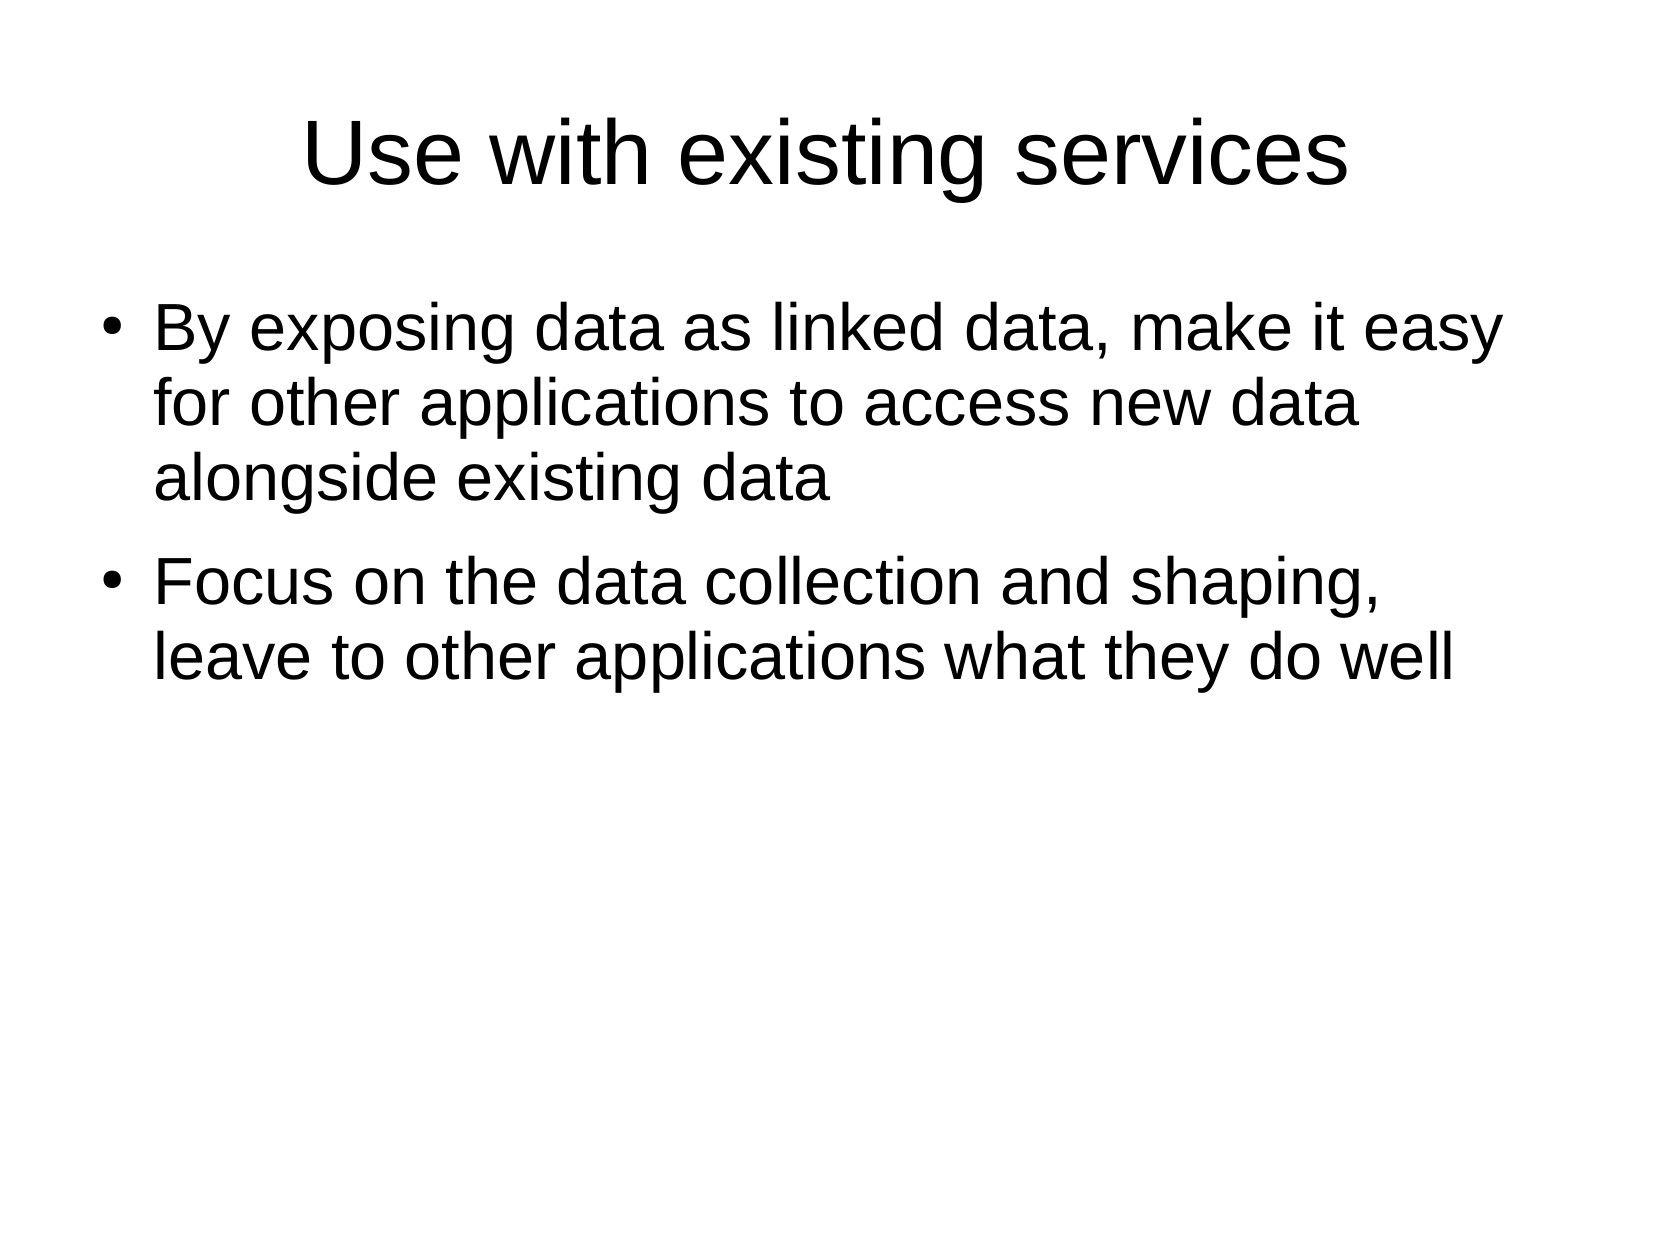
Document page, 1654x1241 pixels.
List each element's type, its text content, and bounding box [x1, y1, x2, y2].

title Use with existing services [82, 49, 1571, 257]
list By exposing data as linked data, make it easy for other applications to access new data alongside existing data Focus on the data collection and shaping, leave to other applications what they do well [82, 290, 1538, 1146]
